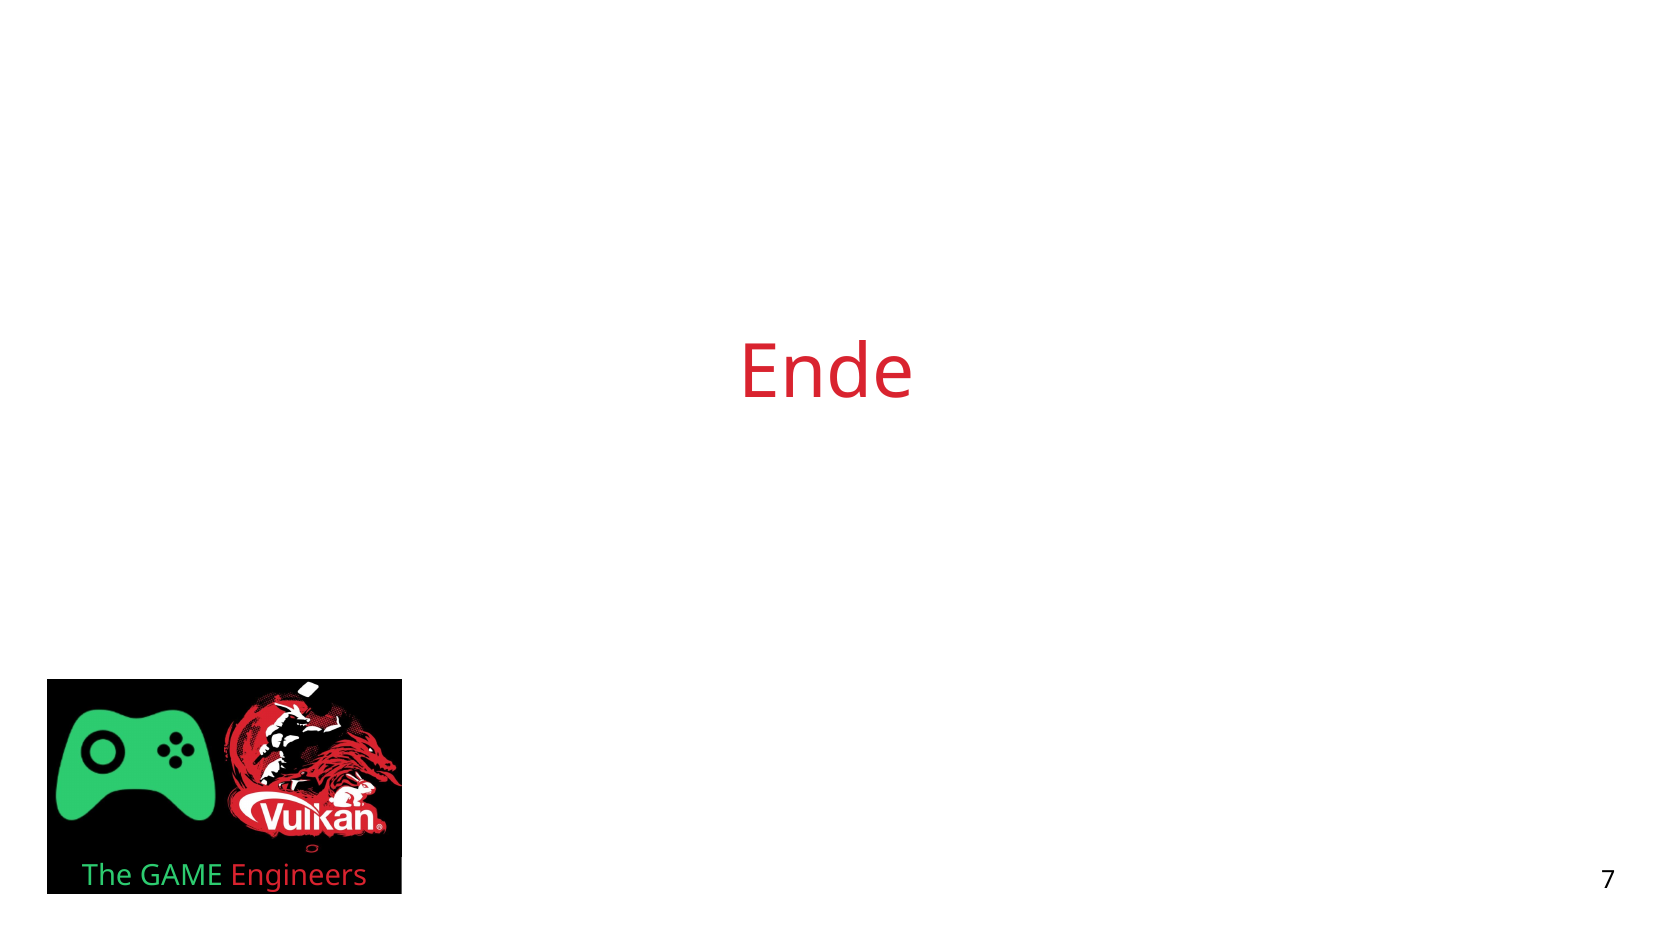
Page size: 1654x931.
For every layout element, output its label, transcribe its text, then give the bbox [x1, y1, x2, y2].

title Ende [82, 324, 1571, 413]
picture [47, 679, 402, 857]
